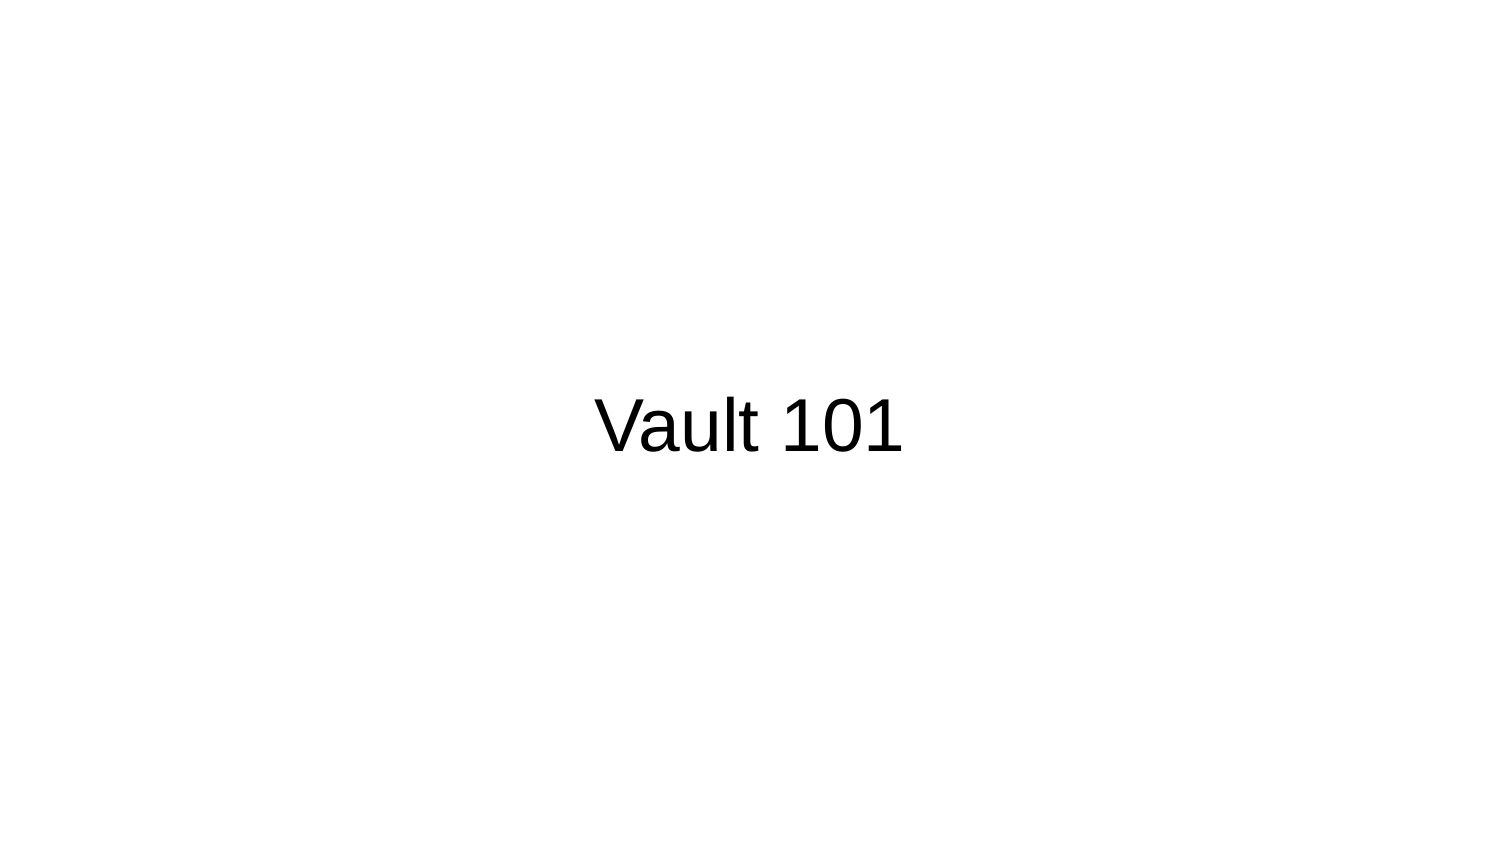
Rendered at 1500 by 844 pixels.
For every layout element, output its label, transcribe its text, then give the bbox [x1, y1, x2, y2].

title Vault 101 [51, 352, 1449, 491]
